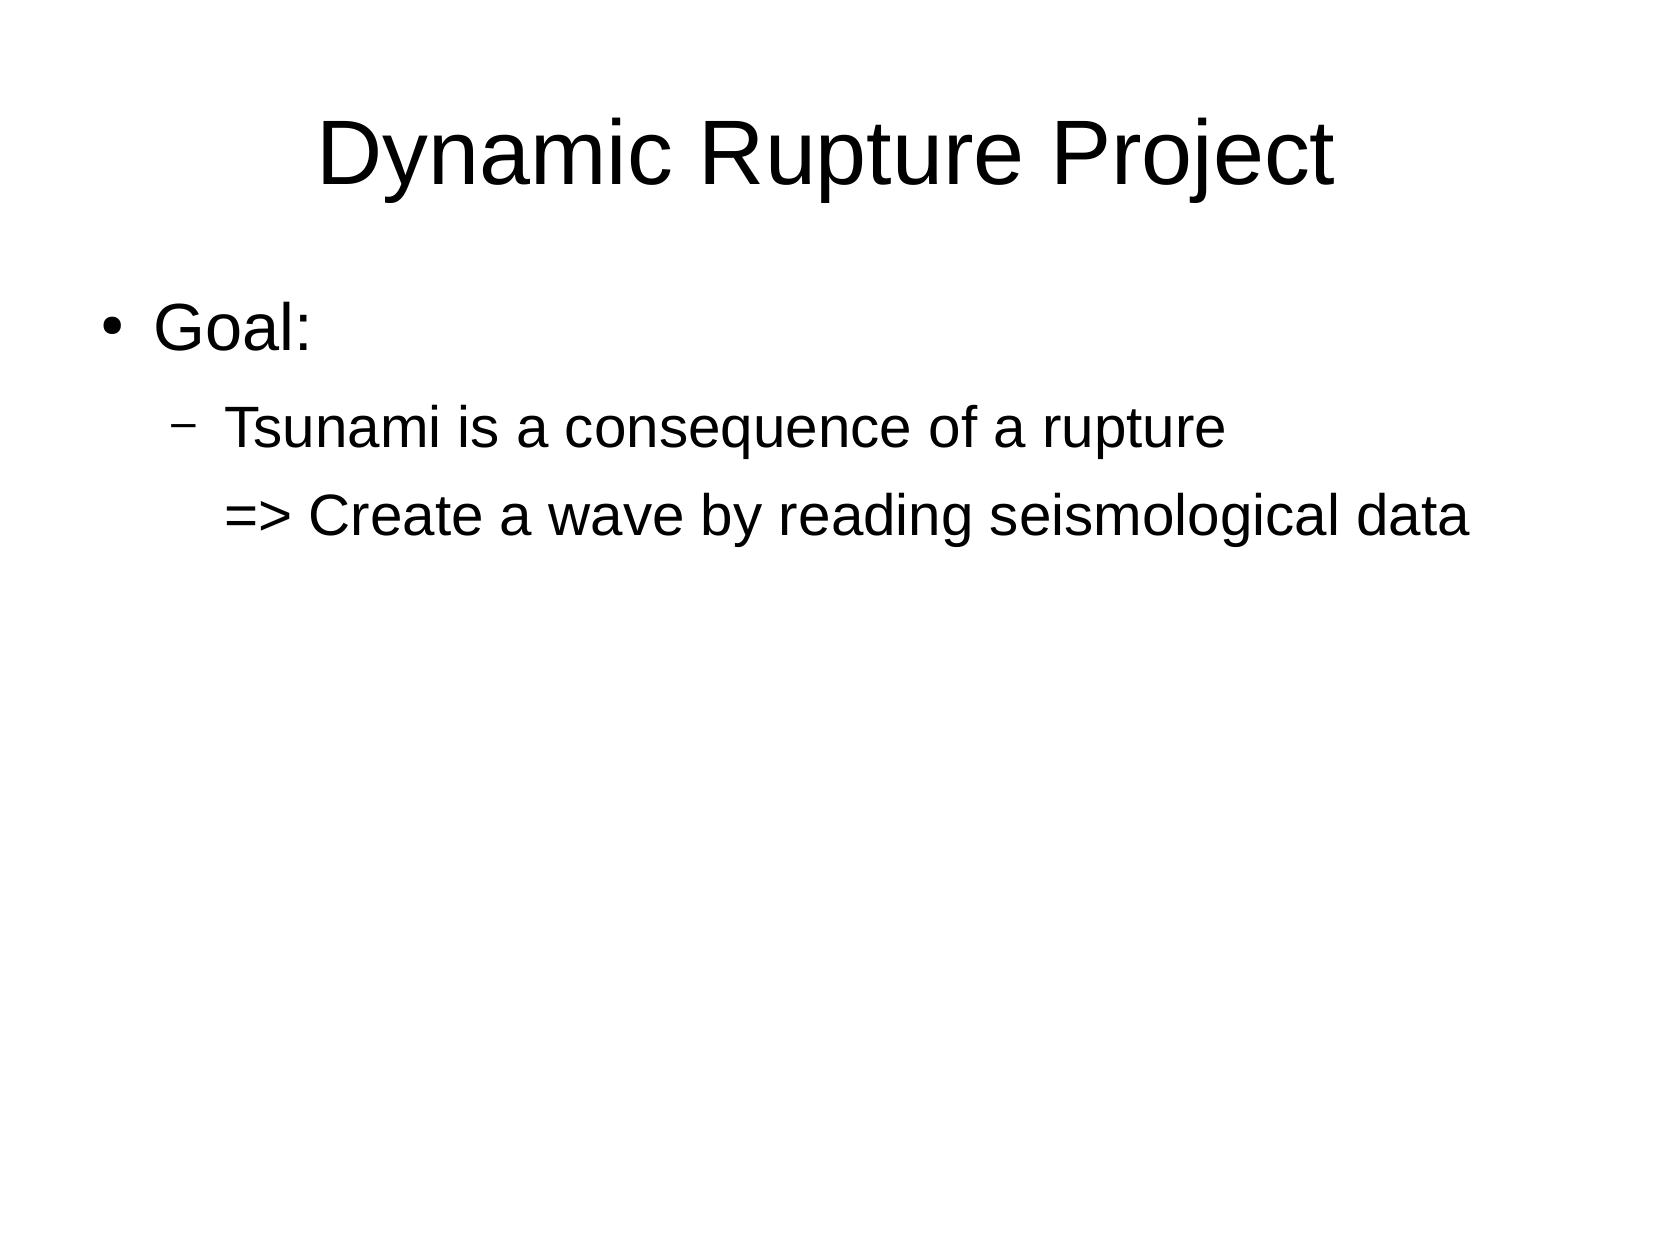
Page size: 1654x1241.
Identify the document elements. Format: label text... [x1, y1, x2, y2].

title Dynamic Rupture Project [82, 49, 1571, 257]
list Goal: Tsunami is a consequence of a rupture => Create a wave by reading seismological data [82, 290, 1571, 1010]
